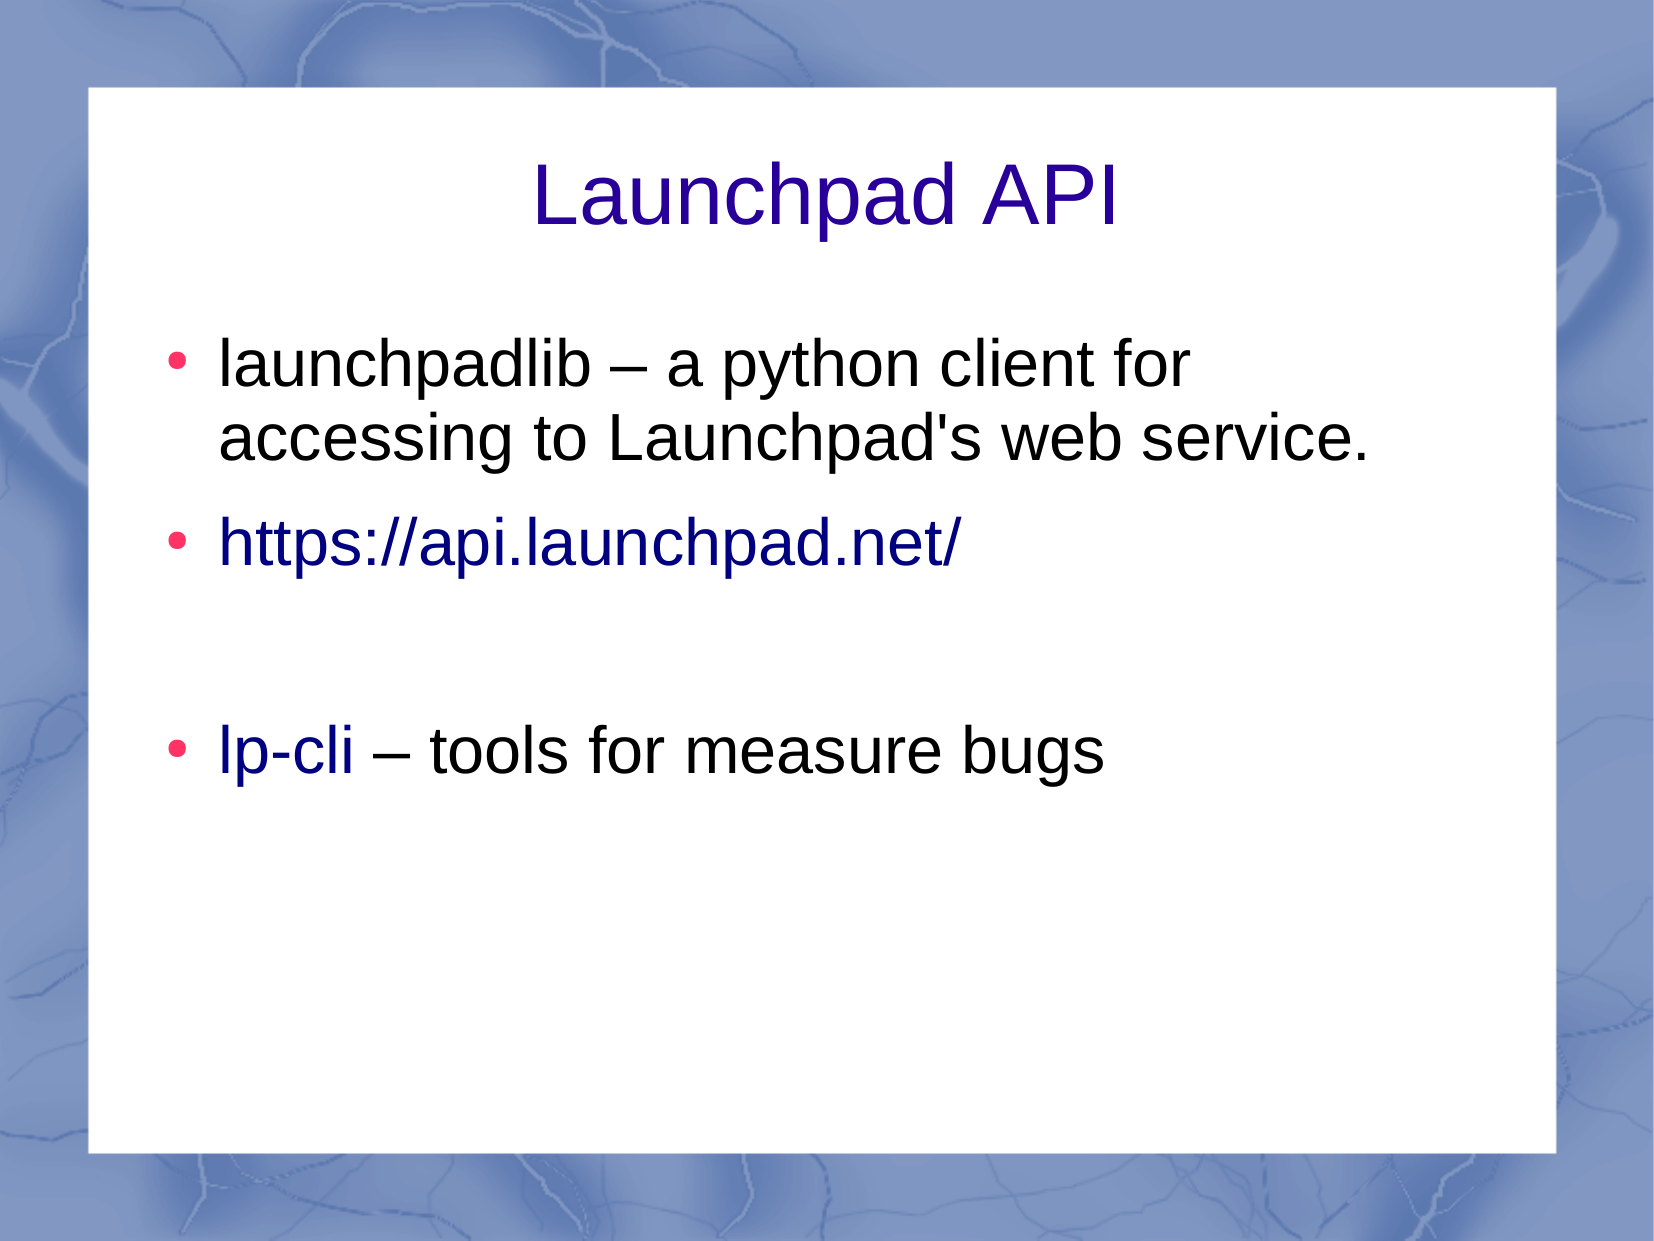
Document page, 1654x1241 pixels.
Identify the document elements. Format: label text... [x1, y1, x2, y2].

title Launchpad API [118, 90, 1536, 298]
list launchpadlib – a python client for accessing to Launchpad's web service. https://api.launchpad.net/ lp-cli – tools for measure bugs [147, 325, 1506, 1031]
picture [0, 0, 1654, 1241]
